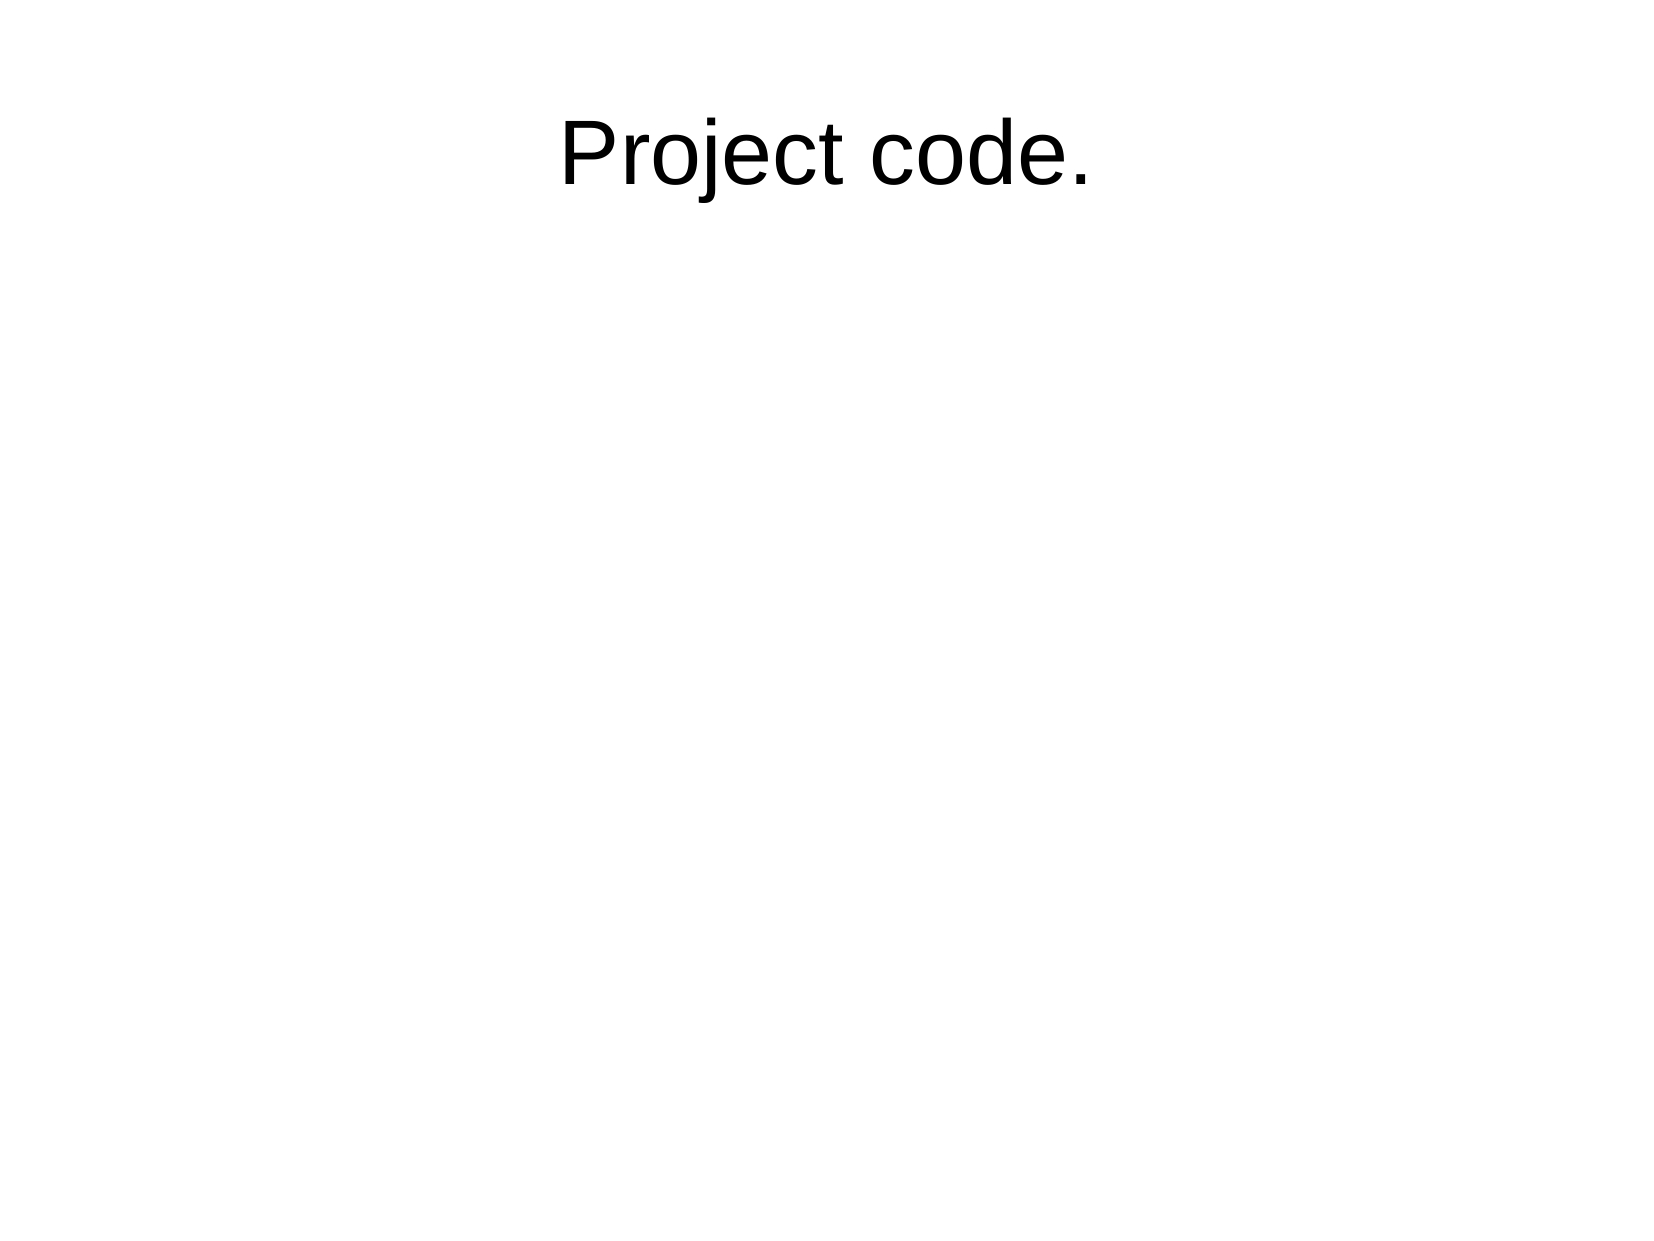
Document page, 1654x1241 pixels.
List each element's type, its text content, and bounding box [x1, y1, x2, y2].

title Project code. [82, 49, 1571, 257]
